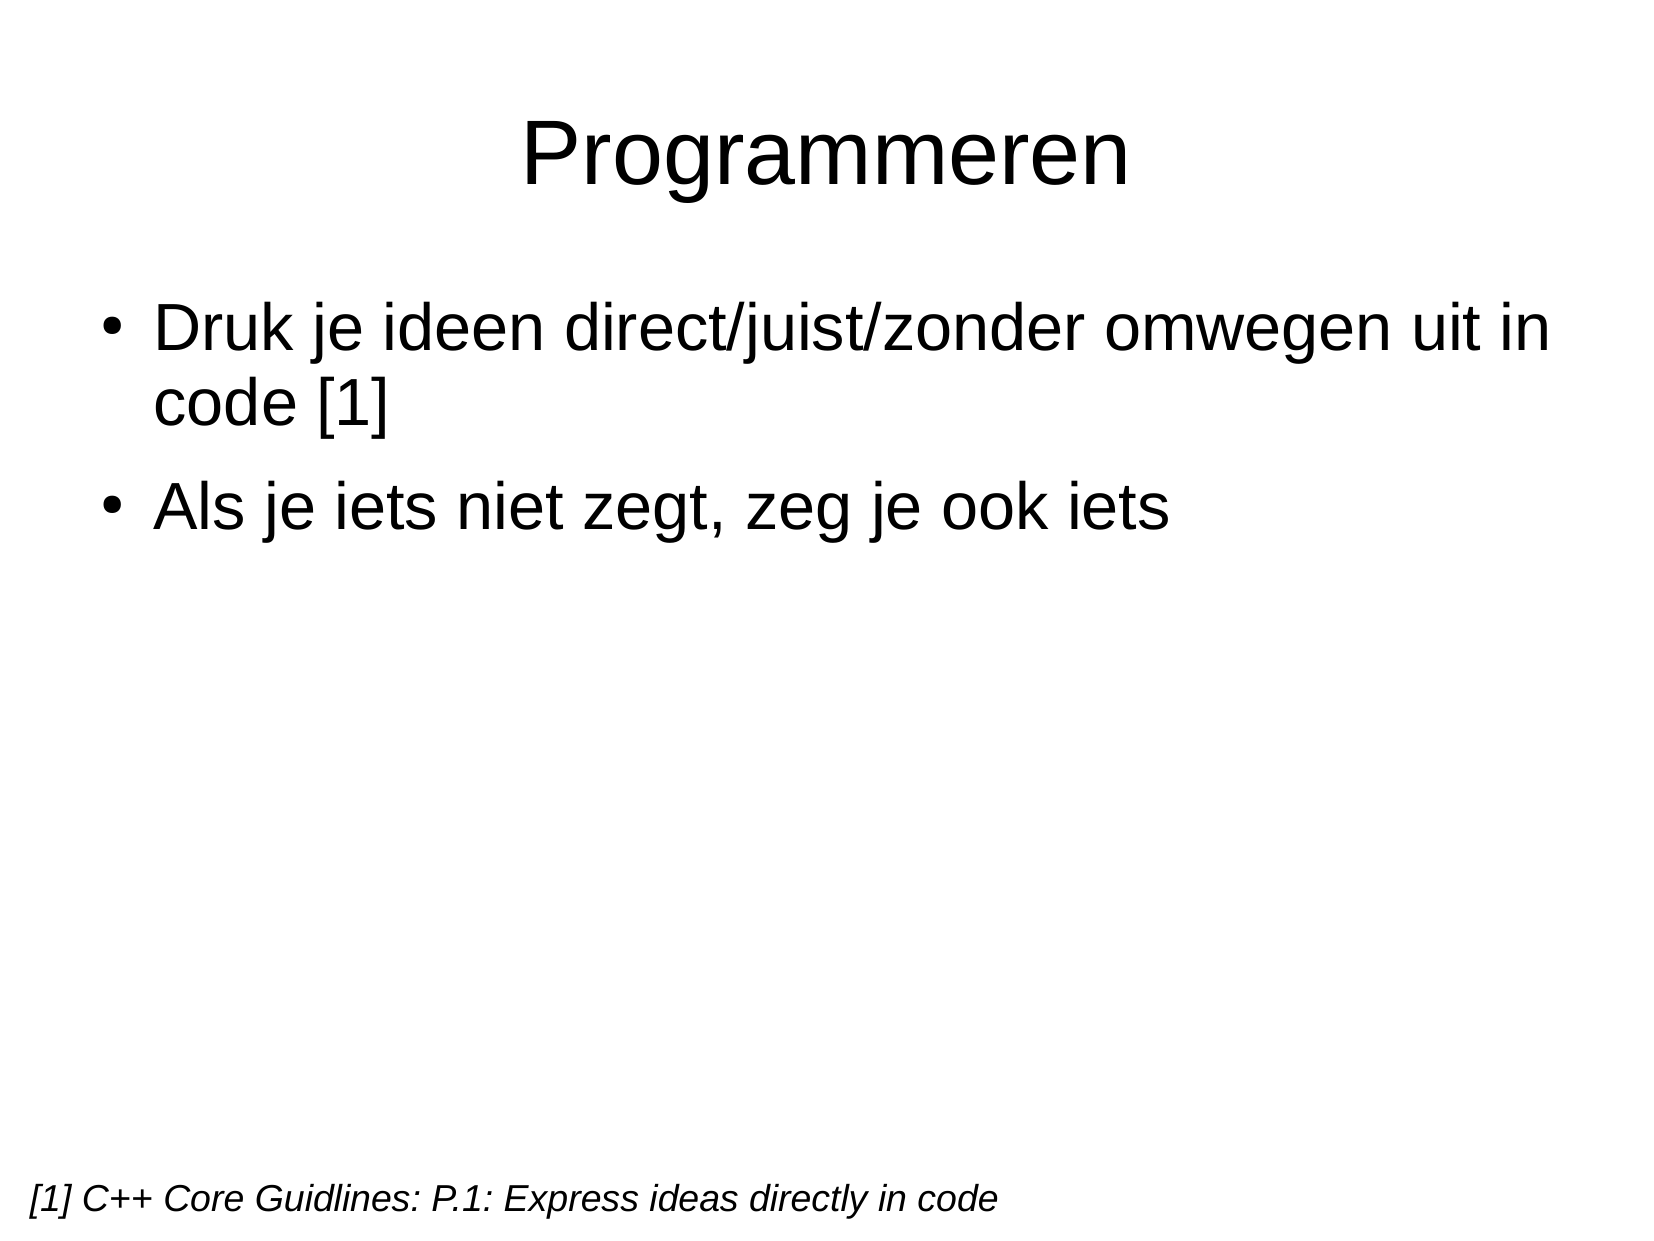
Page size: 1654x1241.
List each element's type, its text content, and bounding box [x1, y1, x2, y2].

text_box [1] C++ Core Guidlines: P.1: Express ideas directly in code [15, 1170, 1014, 1227]
title Programmeren [82, 49, 1571, 257]
list Druk je ideen direct/juist/zonder omwegen uit in code [1] Als je iets niet zegt, zeg je ook iets [82, 290, 1571, 1010]
